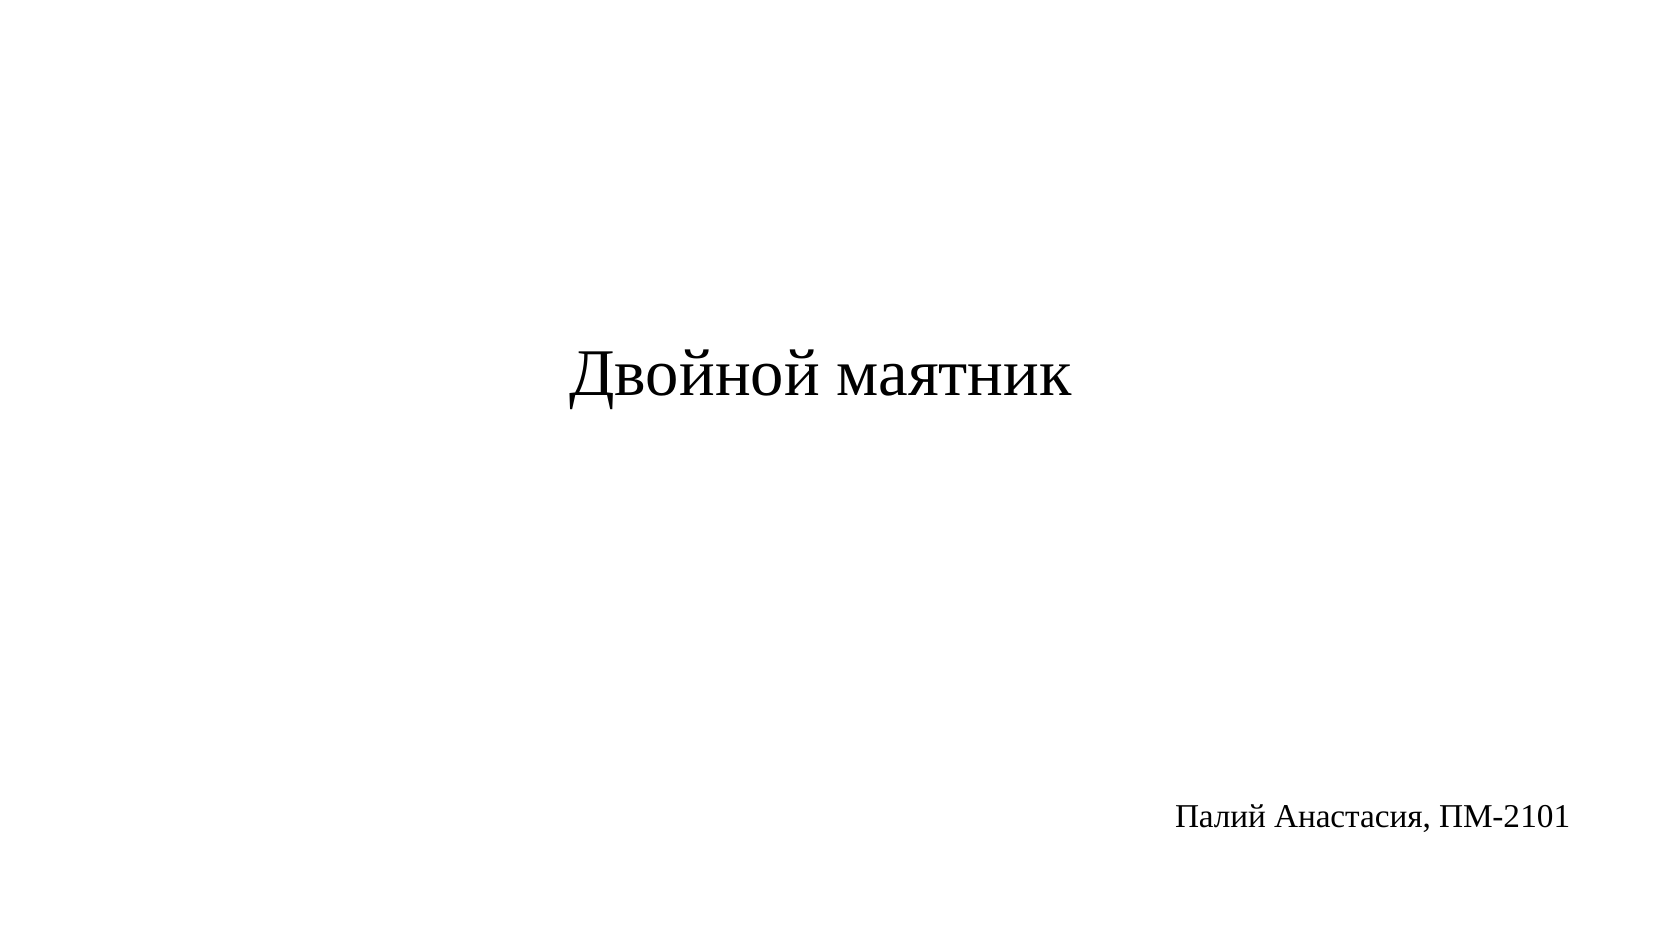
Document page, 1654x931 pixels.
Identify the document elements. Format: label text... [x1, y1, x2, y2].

text_box Палий Анастасия, ПМ-2101 [1122, 745, 1625, 886]
subtitle Двойной маятник [76, 302, 1565, 443]
